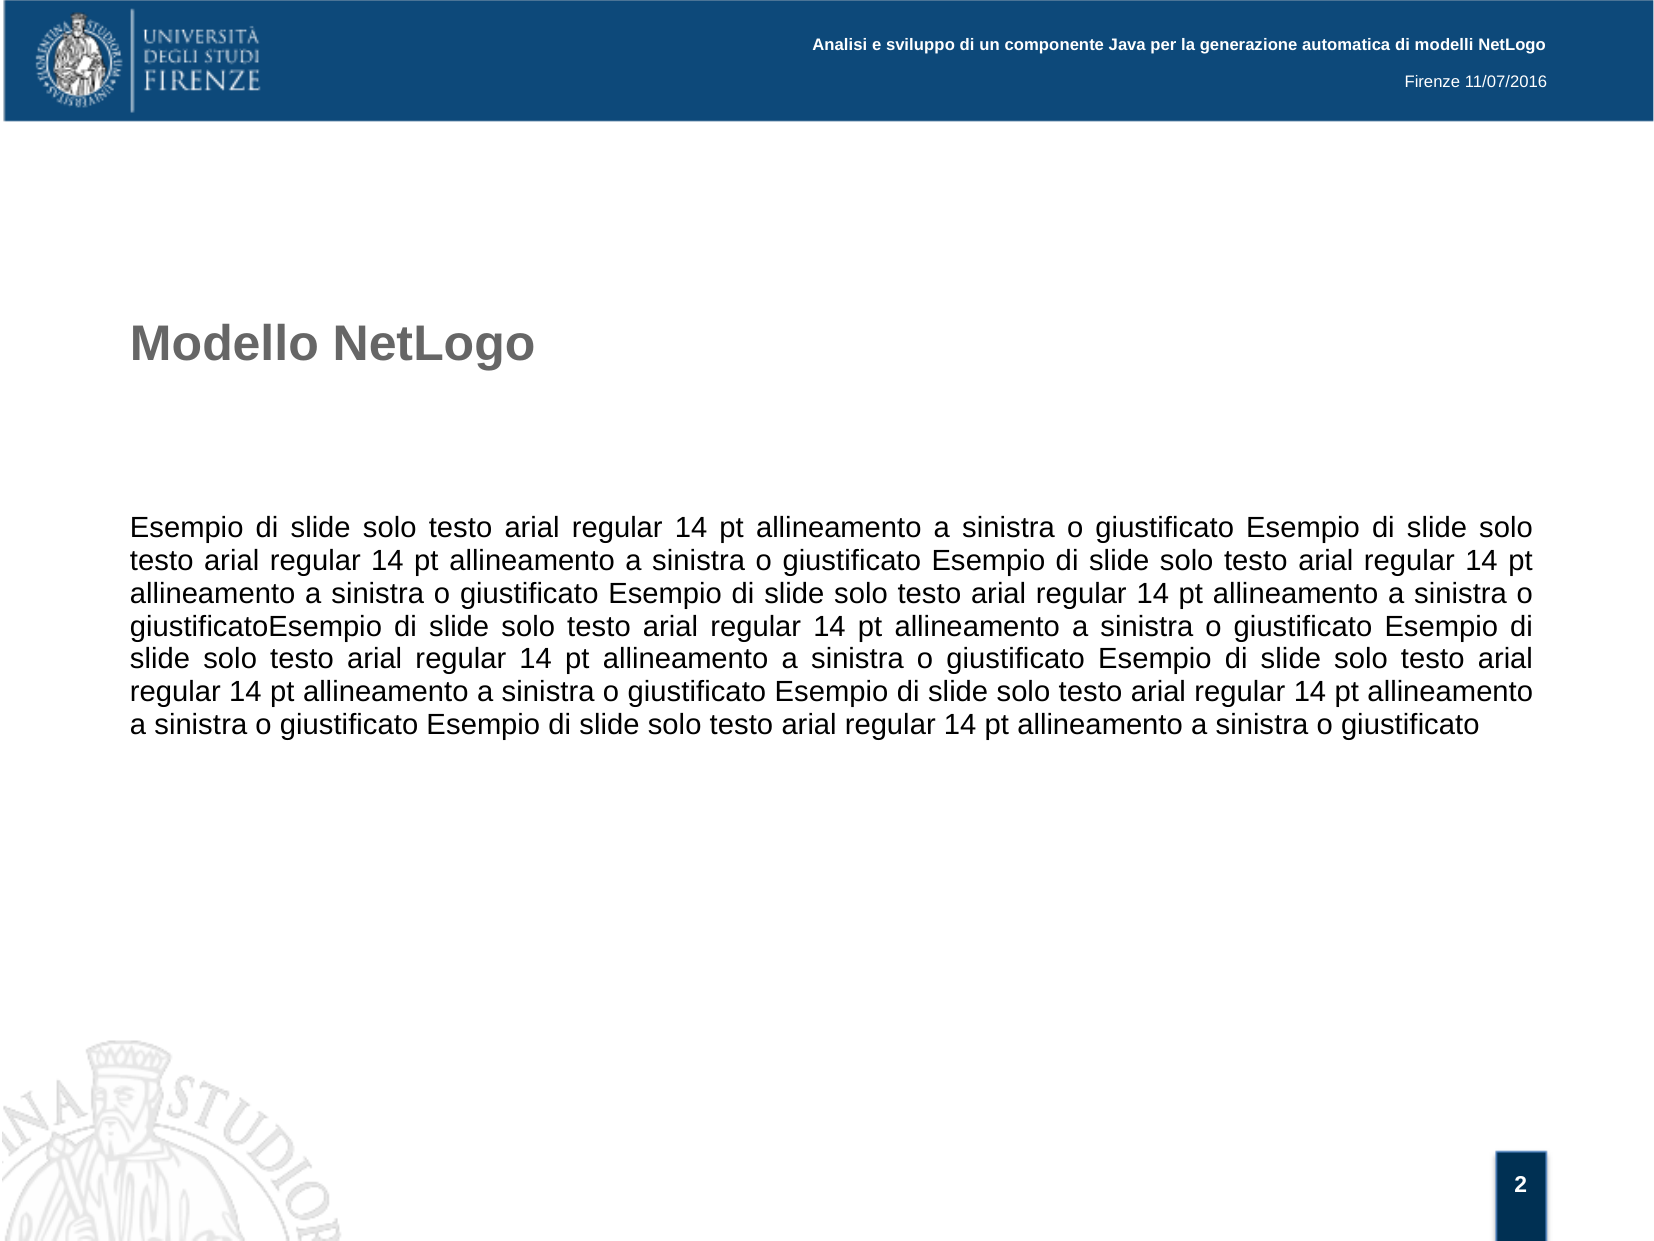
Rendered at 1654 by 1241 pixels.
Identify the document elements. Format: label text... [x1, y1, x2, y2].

picture [2, 0, 1654, 1241]
text_box Modello NetLogo [129, 300, 993, 357]
text_box Analisi e sviluppo di un componente Java per la generazione automatica di modelli NetLogo Firenze 11/07/2016 [685, 34, 1548, 92]
text_box Esempio di slide solo testo arial regular 14 pt allineamento a sinistra o giustificato Esempio di slide solo testo arial regular 14 pt allineamento a sinistra o giustificato Esempio di slide solo testo arial regular 14 pt allineamento a sinistra o giustificato Esempio di slide solo testo arial regular 14 pt allineamento a sinistra o giustificatoEsempio di slide solo testo arial regular 14 pt allineamento a sinistra o giustificato Esempio di slide solo testo arial regular 14 pt allineamento a sinistra o giustificato Esempio di slide solo testo arial regular 14 pt allineamento a sinistra o giustificato Esempio di slide solo testo arial regular 14 pt allineamento a sinistra o giustificato Esempio di slide solo testo arial regular 14 pt allineamento a sinistra o giustificato [129, 478, 1536, 774]
text_box 2 [1505, 1160, 1536, 1208]
